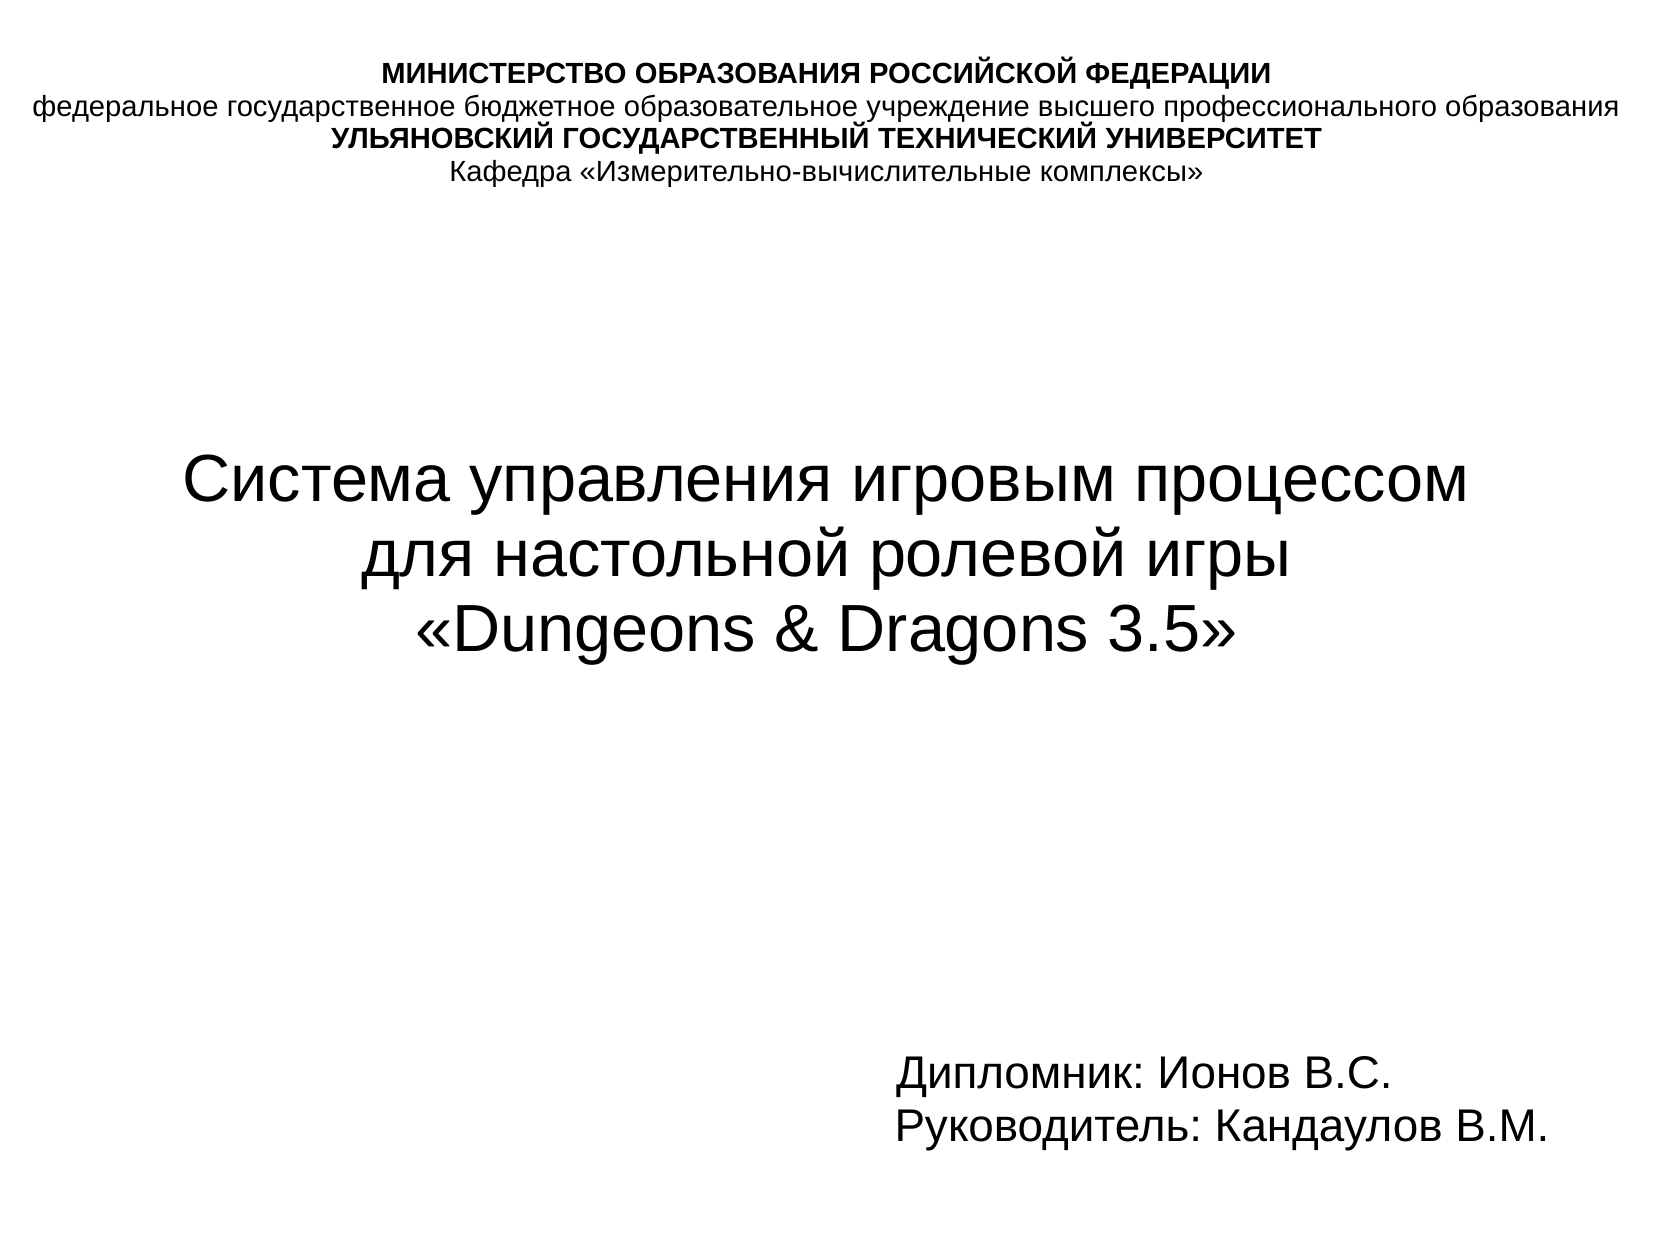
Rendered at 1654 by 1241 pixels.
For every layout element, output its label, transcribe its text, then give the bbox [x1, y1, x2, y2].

text_box МИНИСТЕРСТВО ОБРАЗОВАНИЯ РОССИЙСКОЙ ФЕДЕРАЦИИ федеральное государственное бюджетное образовательное учреждение высшего профессионального образования УЛЬЯНОВСКИЙ ГОСУДАРСТВЕННЫЙ ТЕХНИЧЕСКИЙ УНИВЕРСИТЕТ Кафедра «Измерительно-вычислительные комплексы» [0, 49, 1654, 275]
subtitle Система управления игровым процессом для настольной ролевой игры «Dungeons & Dragons 3.5» Дипломник: Ионов В.С. Руководитель: Кандаулов В.М. [82, 275, 1571, 1170]
